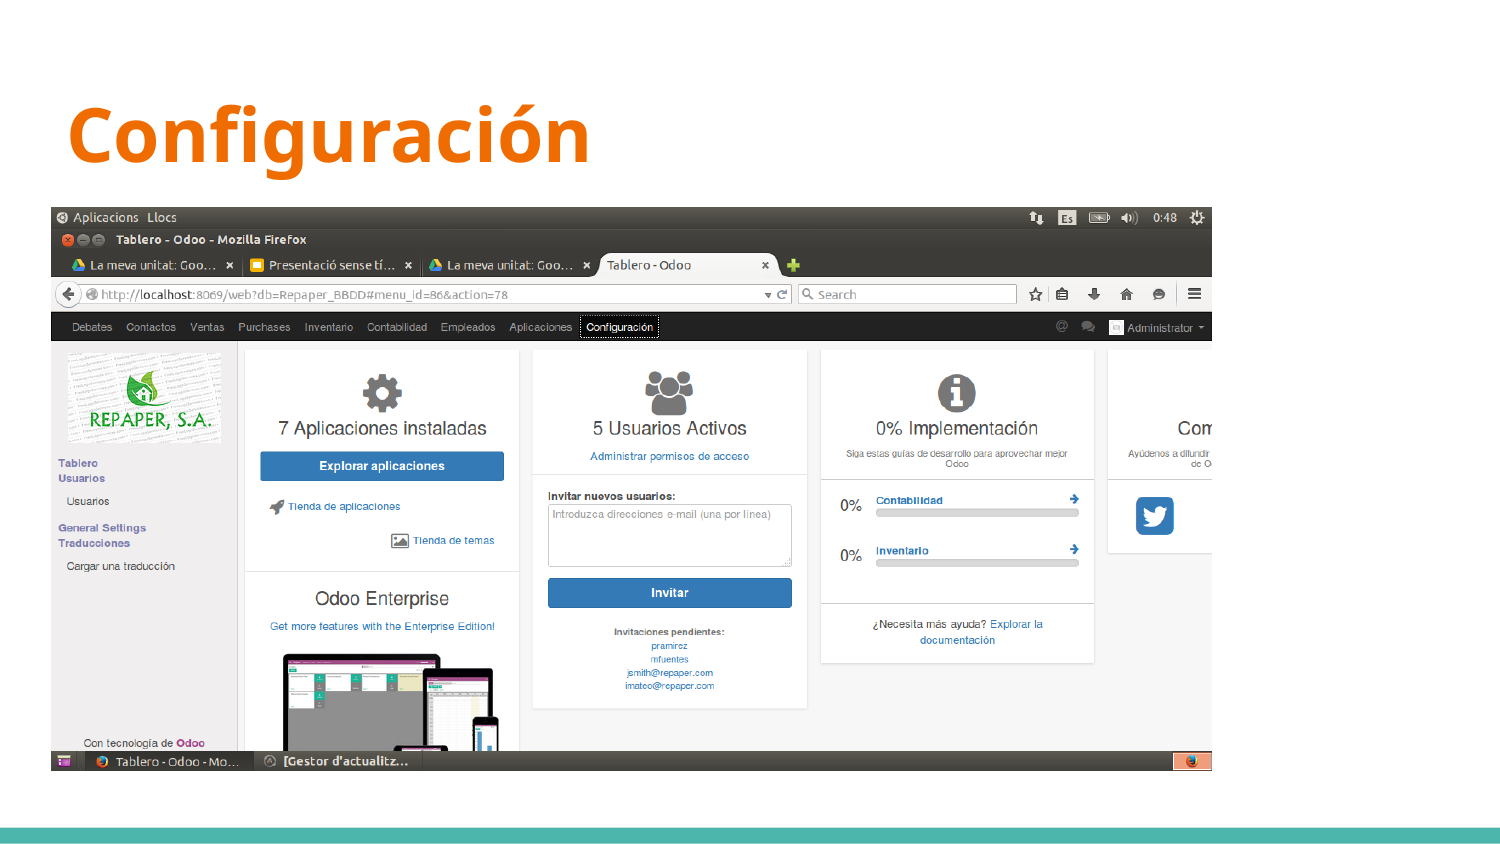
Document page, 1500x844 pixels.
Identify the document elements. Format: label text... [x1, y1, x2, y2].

title Configuración [51, 72, 1449, 189]
picture [51, 207, 1212, 771]
